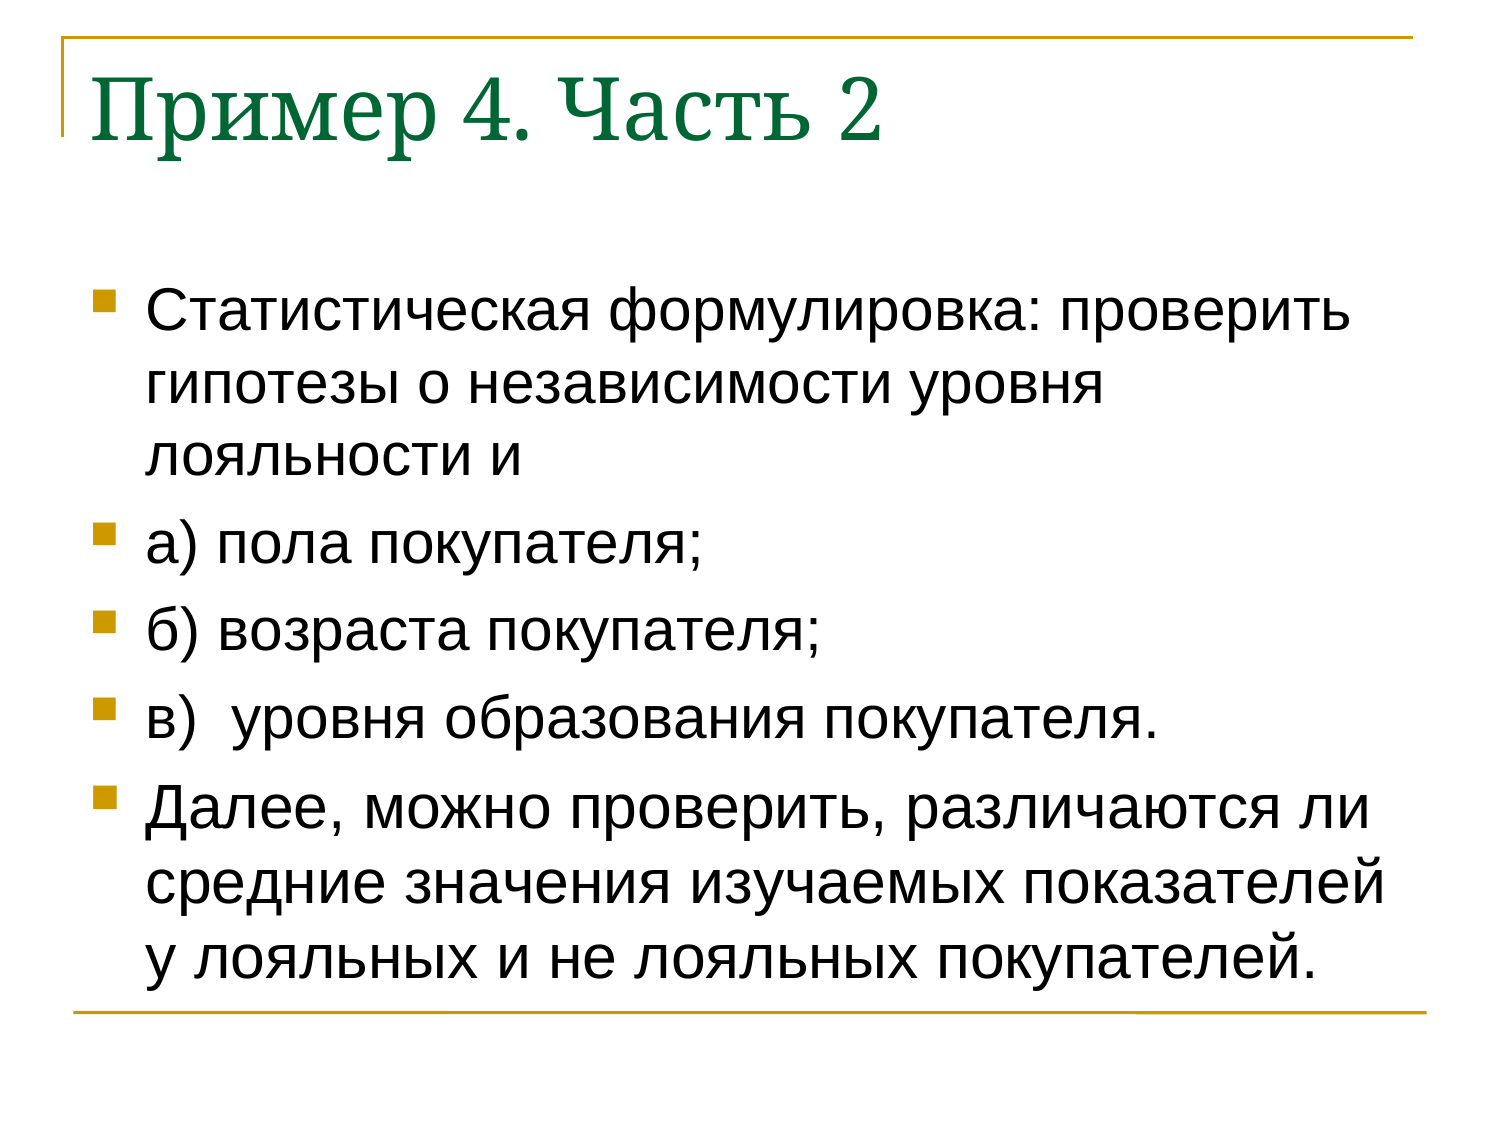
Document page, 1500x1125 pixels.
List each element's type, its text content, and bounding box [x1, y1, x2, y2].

list Статистическая формулировка: проверить гипотезы о независимости уровня лояльности и а) пола покупателя; б) возраста покупателя; в) уровня образования покупателя. Далее, можно проверить, различаются ли средние значения изучаемых показателей у лояльных и не лояльных покупателей. [75, 262, 1426, 1006]
title Пример 4. Часть 2 [75, 45, 1426, 233]
